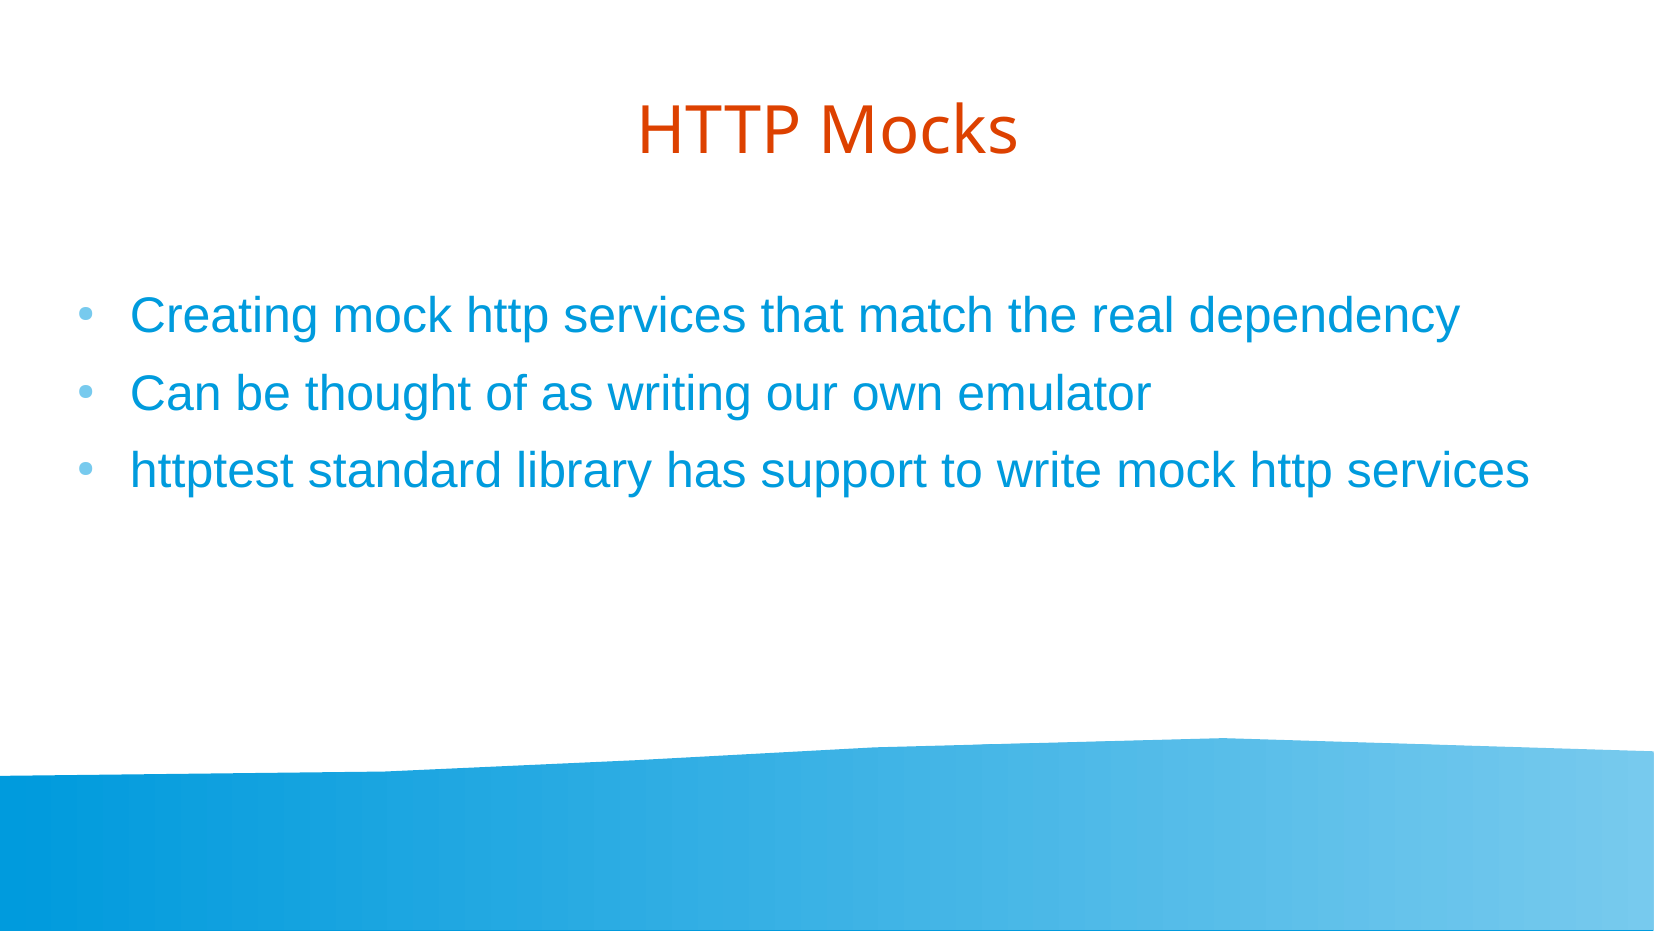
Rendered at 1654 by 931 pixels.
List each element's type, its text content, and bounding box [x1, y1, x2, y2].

title HTTP Mocks [89, 38, 1567, 217]
list Creating mock http services that match the real dependency Can be thought of as writing our own emulator httptest standard library has support to write mock http services [59, 287, 1595, 553]
